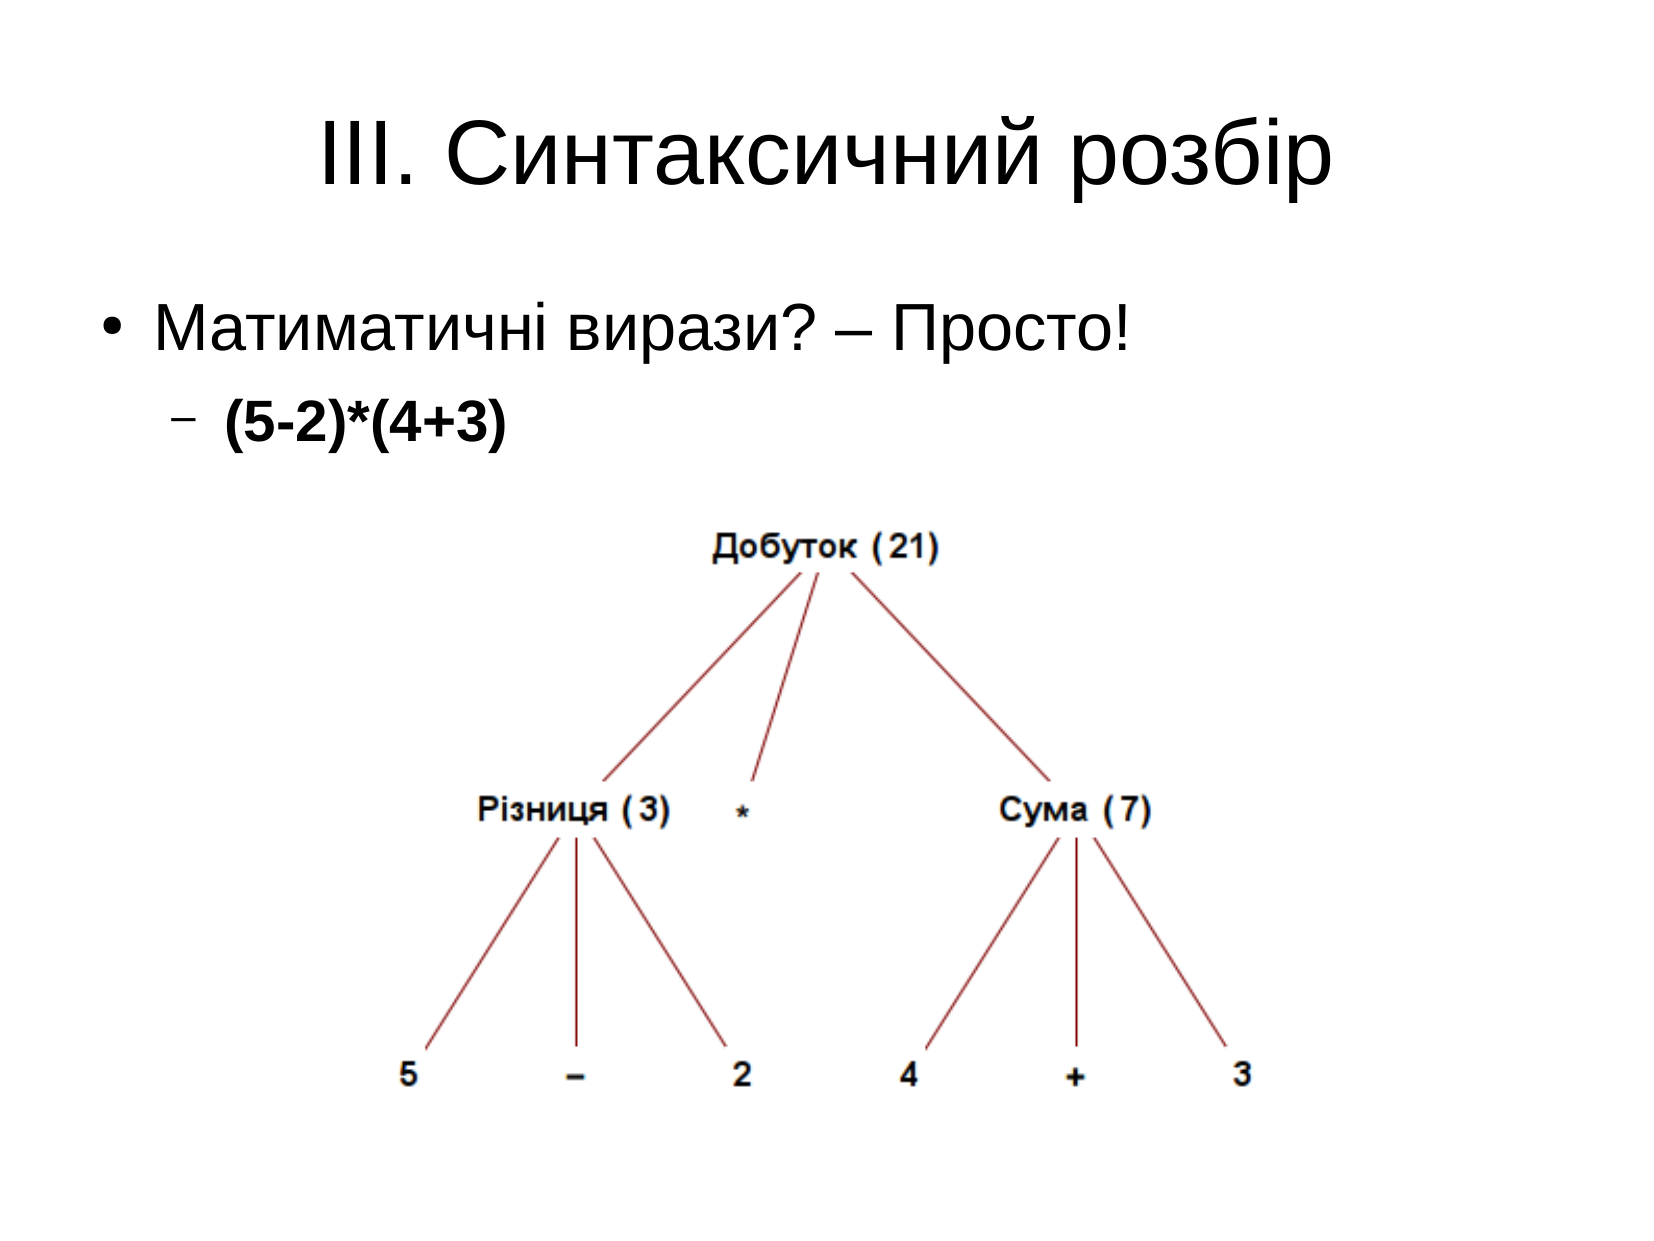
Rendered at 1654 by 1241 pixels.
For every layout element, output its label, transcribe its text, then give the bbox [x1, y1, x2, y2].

title III. Синтаксичний розбір [82, 49, 1571, 257]
picture [305, 479, 1349, 1141]
list Матиматичні вирази? – Просто! (5-2)*(4+3) [82, 290, 1571, 1010]
